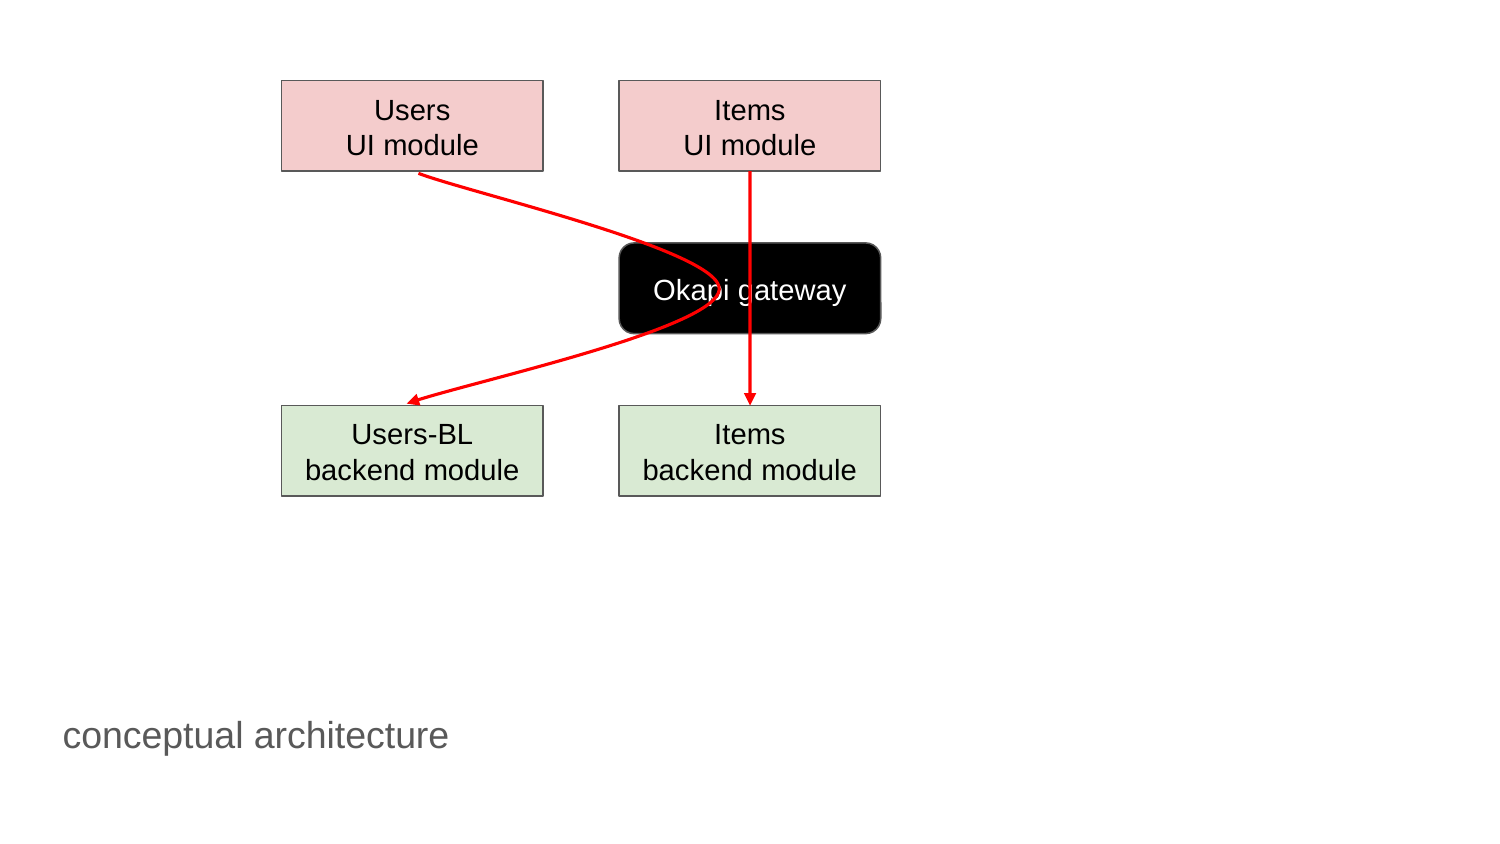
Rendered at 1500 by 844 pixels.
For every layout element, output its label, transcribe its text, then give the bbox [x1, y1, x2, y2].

text_box Items backend module [619, 405, 881, 497]
text_box Users UI module [281, 80, 544, 172]
list conceptual architecture [47, 683, 468, 783]
text_box Users-BL backend module [281, 405, 544, 497]
text_box Okapi gateway [752, 242, 881, 334]
text_box Okapi gateway [619, 242, 715, 334]
text_box Okapi gateway [649, 242, 748, 334]
text_box Items UI module [619, 80, 881, 172]
